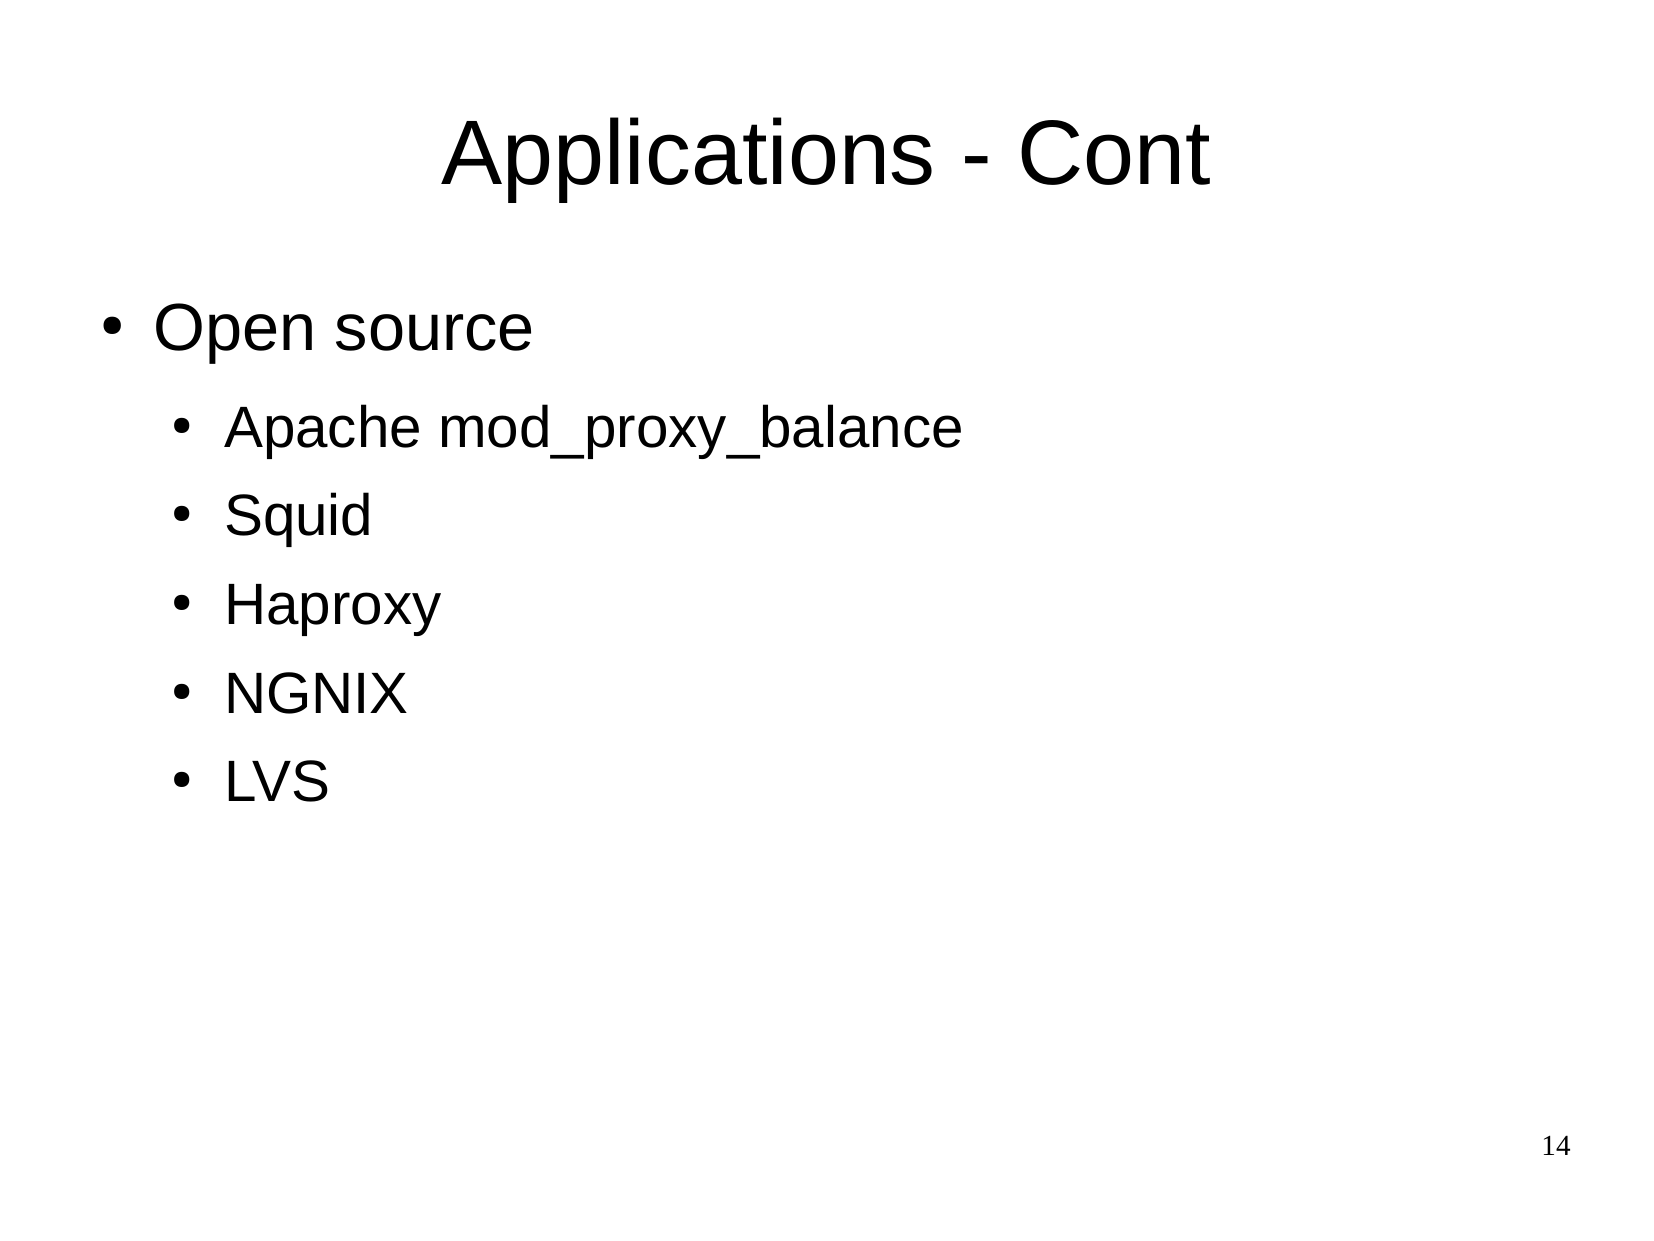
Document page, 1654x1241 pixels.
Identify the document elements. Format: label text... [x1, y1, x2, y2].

list Open source Apache mod_proxy_balance Squid Haproxy NGNIX LVS [82, 290, 1571, 1109]
title Applications - Cont [82, 49, 1571, 257]
